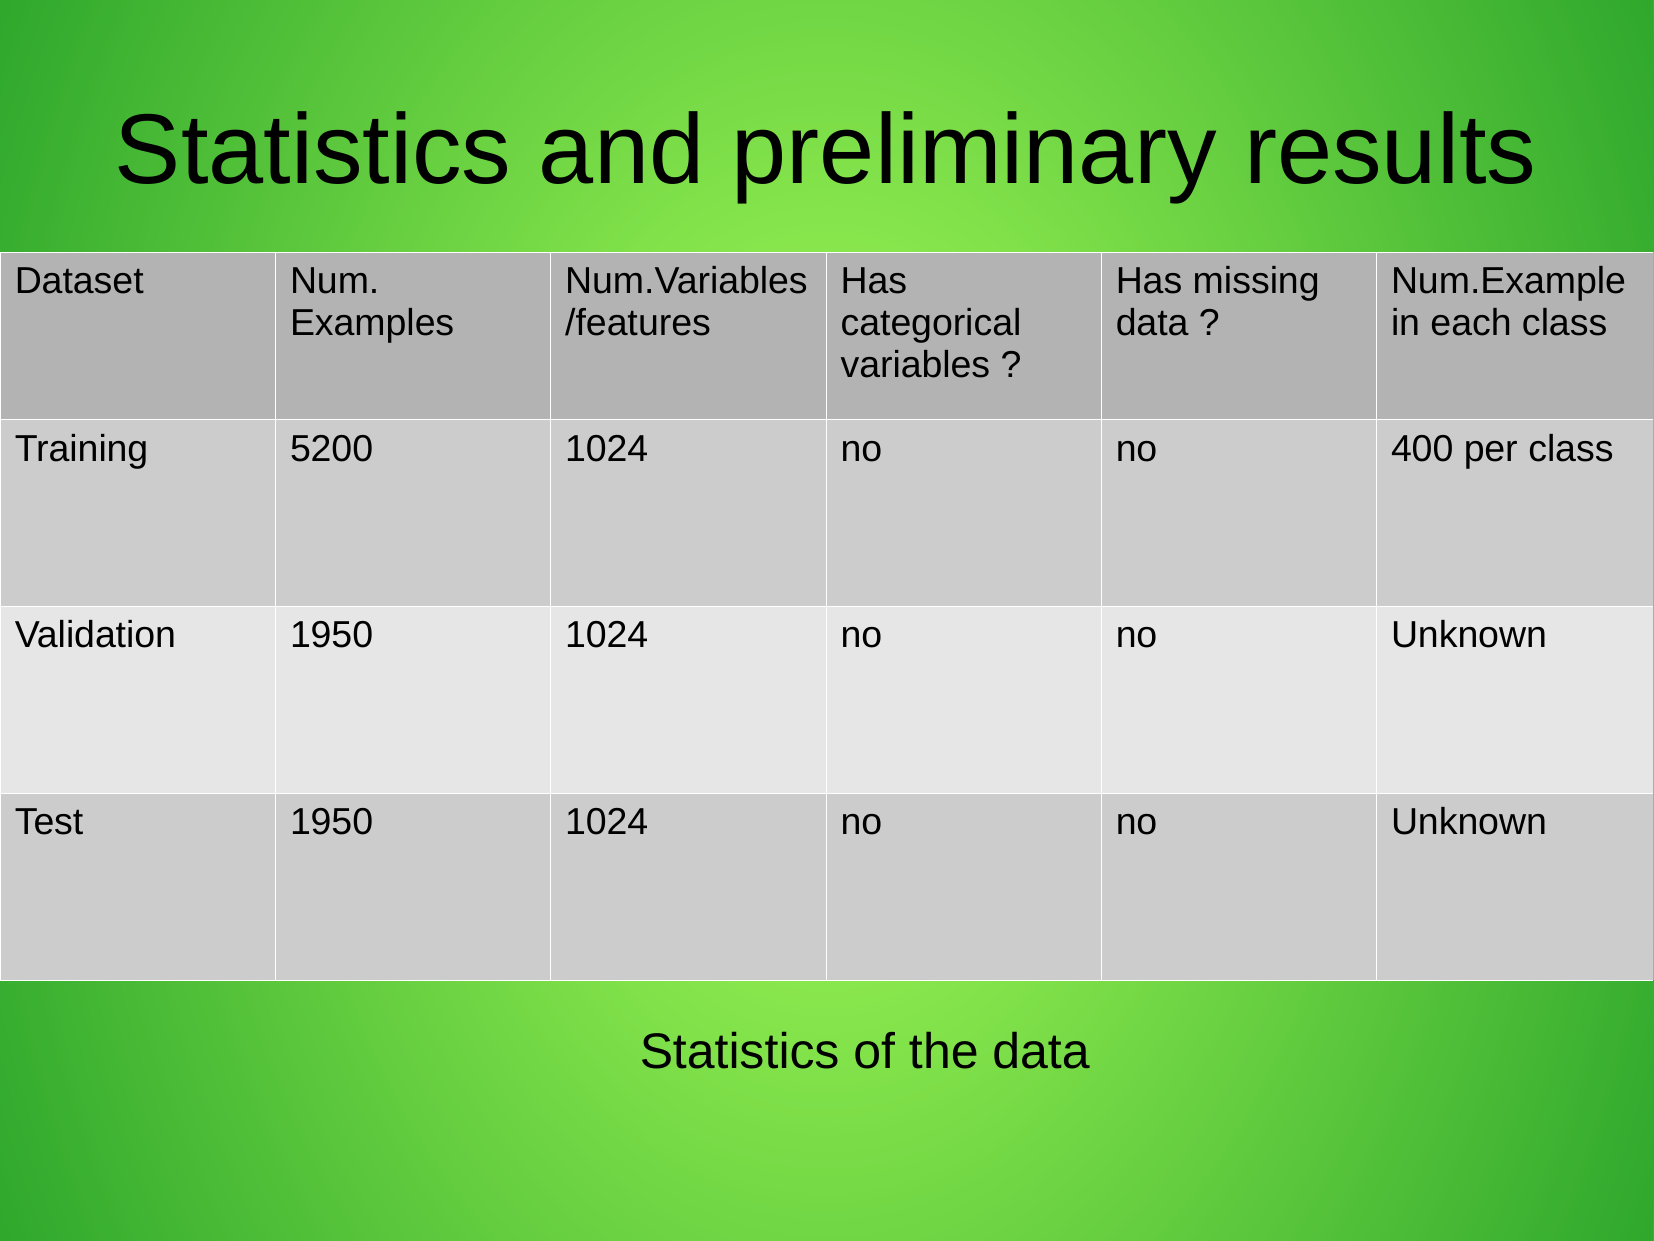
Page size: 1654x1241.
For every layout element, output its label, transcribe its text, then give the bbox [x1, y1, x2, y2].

table_cell 1950 [276, 607, 550, 793]
table_cell 400 per class [1377, 420, 1653, 606]
table_cell 1950 [276, 794, 550, 980]
table_header Num.Variables/features [551, 253, 826, 419]
table_cell 5200 [276, 420, 550, 606]
table_header Dataset [1, 253, 275, 419]
table_cell Validation [1, 607, 275, 793]
table_header Has missing data ? [1102, 253, 1376, 419]
table_cell no [1102, 607, 1376, 793]
table_cell no [827, 607, 1101, 793]
table_cell Unknown [1377, 794, 1653, 980]
table_cell no [827, 794, 1101, 980]
table_cell no [1102, 420, 1376, 606]
table_cell no [1102, 794, 1376, 980]
text_box Statistics of the data [624, 1015, 1134, 1143]
table_header Has categorical variables ? [827, 253, 1101, 419]
table_cell no [827, 420, 1101, 606]
table_cell 1024 [551, 794, 826, 980]
table_header Num.Example in each class [1377, 253, 1653, 419]
table_cell Training [1, 420, 275, 606]
table_header Num. Examples [276, 253, 550, 419]
table_cell 1024 [551, 420, 826, 606]
table_cell 1024 [551, 607, 826, 793]
title Statistics and preliminary results [82, 47, 1571, 252]
table_cell Test [1, 794, 275, 980]
table_cell Unknown [1377, 607, 1653, 793]
